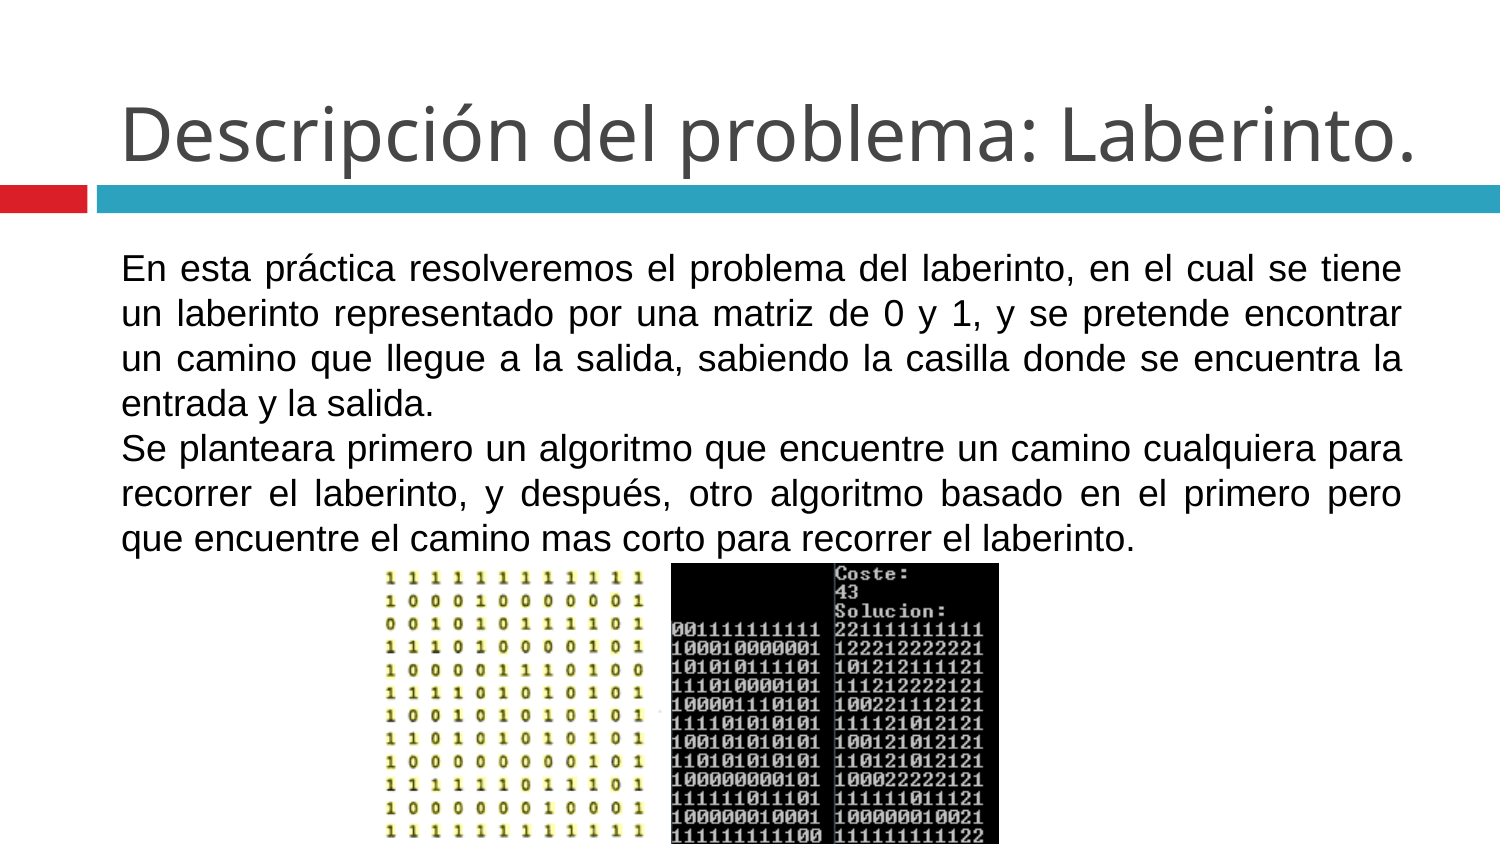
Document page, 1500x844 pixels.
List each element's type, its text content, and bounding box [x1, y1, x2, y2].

text_box Descripción del problema: Laberinto. [99, 19, 1438, 185]
picture [671, 563, 999, 844]
text_box En esta práctica resolveremos el problema del laberinto, en el cual se tiene un laberinto representado por una matriz de 0 y 1, y se pretende encontrar un camino que llegue a la salida, sabiendo la casilla donde se encuentra la entrada y la salida. Se planteara primero un algoritmo que encuentre un camino cualquiera para recorrer el laberinto, y después, otro algoritmo basado en el primero pero que encuentre el camino mas corto para recorrer el laberinto. [106, 236, 1418, 713]
picture [366, 555, 662, 844]
